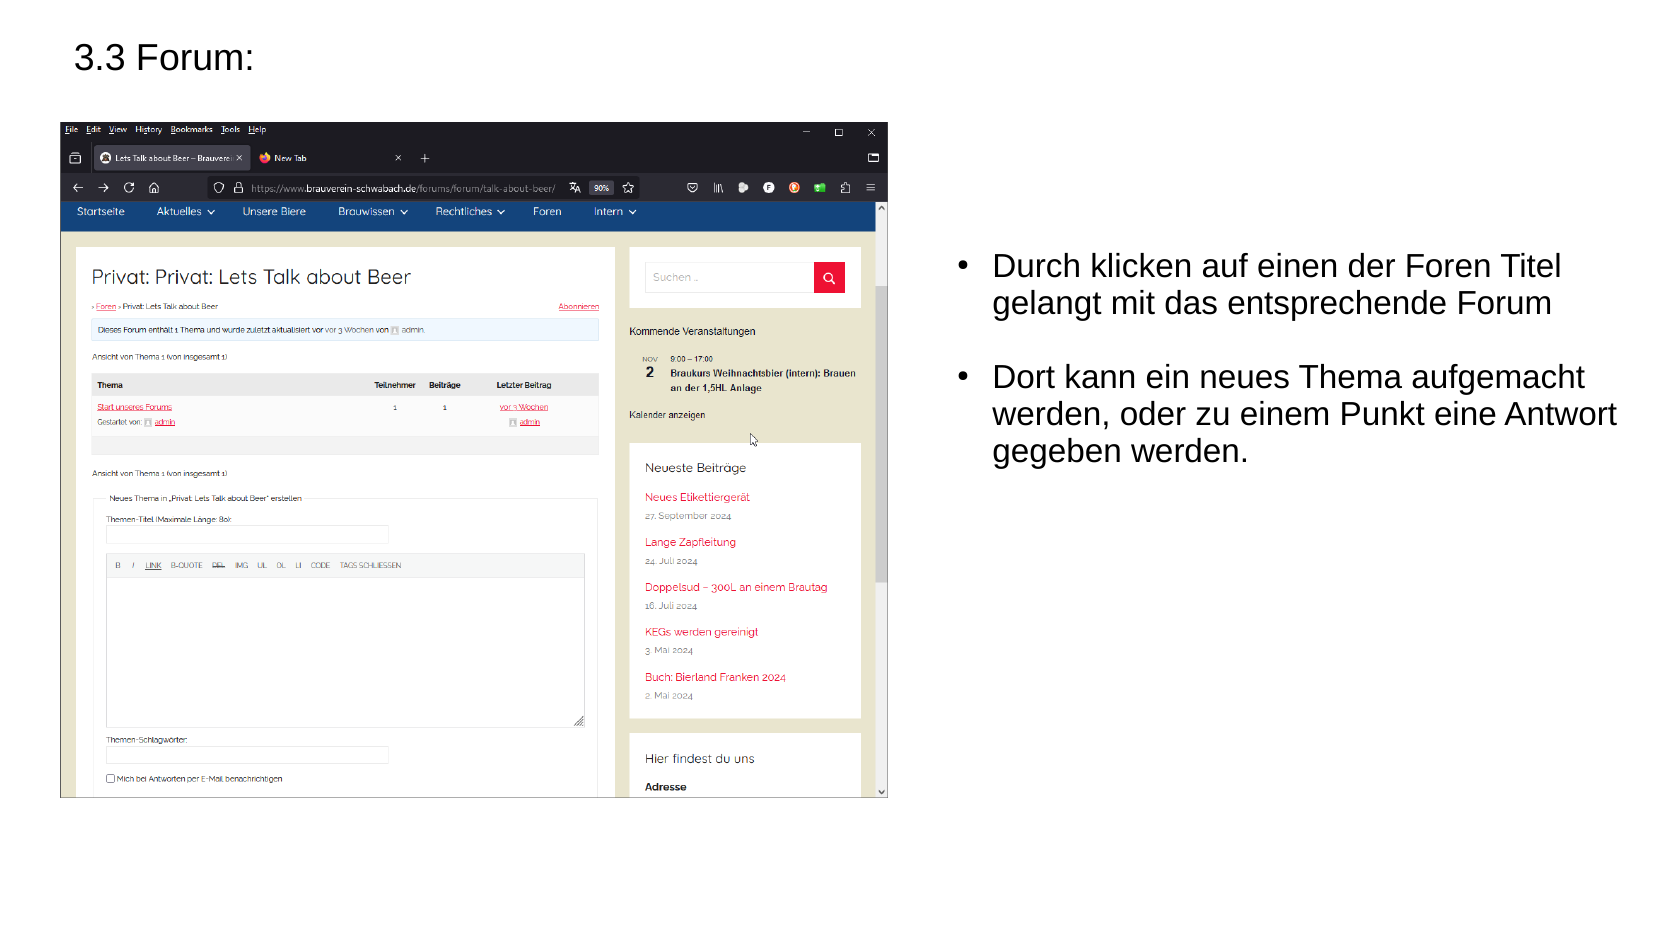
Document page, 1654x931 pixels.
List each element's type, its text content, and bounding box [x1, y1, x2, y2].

picture [60, 122, 888, 798]
text_box Durch klicken auf einen der Foren Titel gelangt mit das entsprechende Forum Dort kann ein neues Thema aufgemacht werden, oder zu einem Punkt eine Antwort gegeben werden. [942, 239, 1652, 890]
text_box 3.3 Forum: [59, 29, 270, 87]
